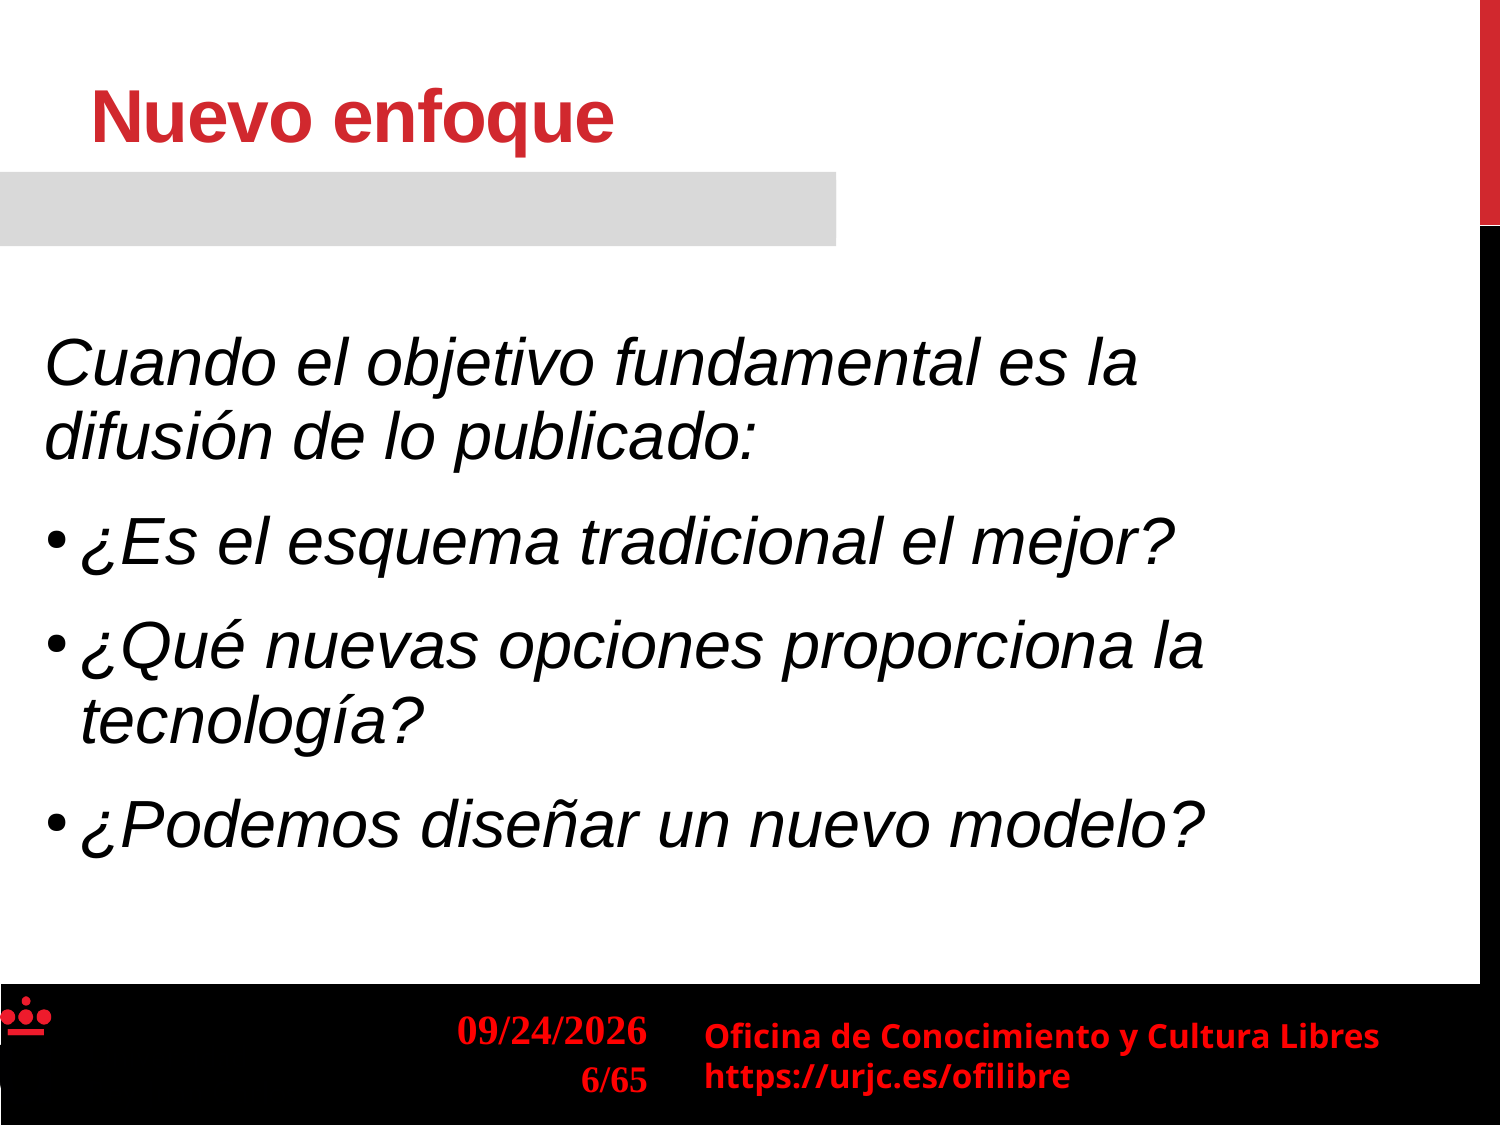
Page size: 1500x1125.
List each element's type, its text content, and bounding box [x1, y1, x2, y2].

text_box [0, 171, 837, 238]
text_box Cuando el objetivo fundamental es la difusión de lo publicado: ¿Es el esquema tradicional el mejor? ¿Qué nuevas opciones proporciona la tecnología? ¿Podemos diseñar un nuevo modelo? [30, 317, 1396, 870]
text_box Nuevo enfoque [0, 24, 1326, 172]
title [75, 15, 1425, 172]
